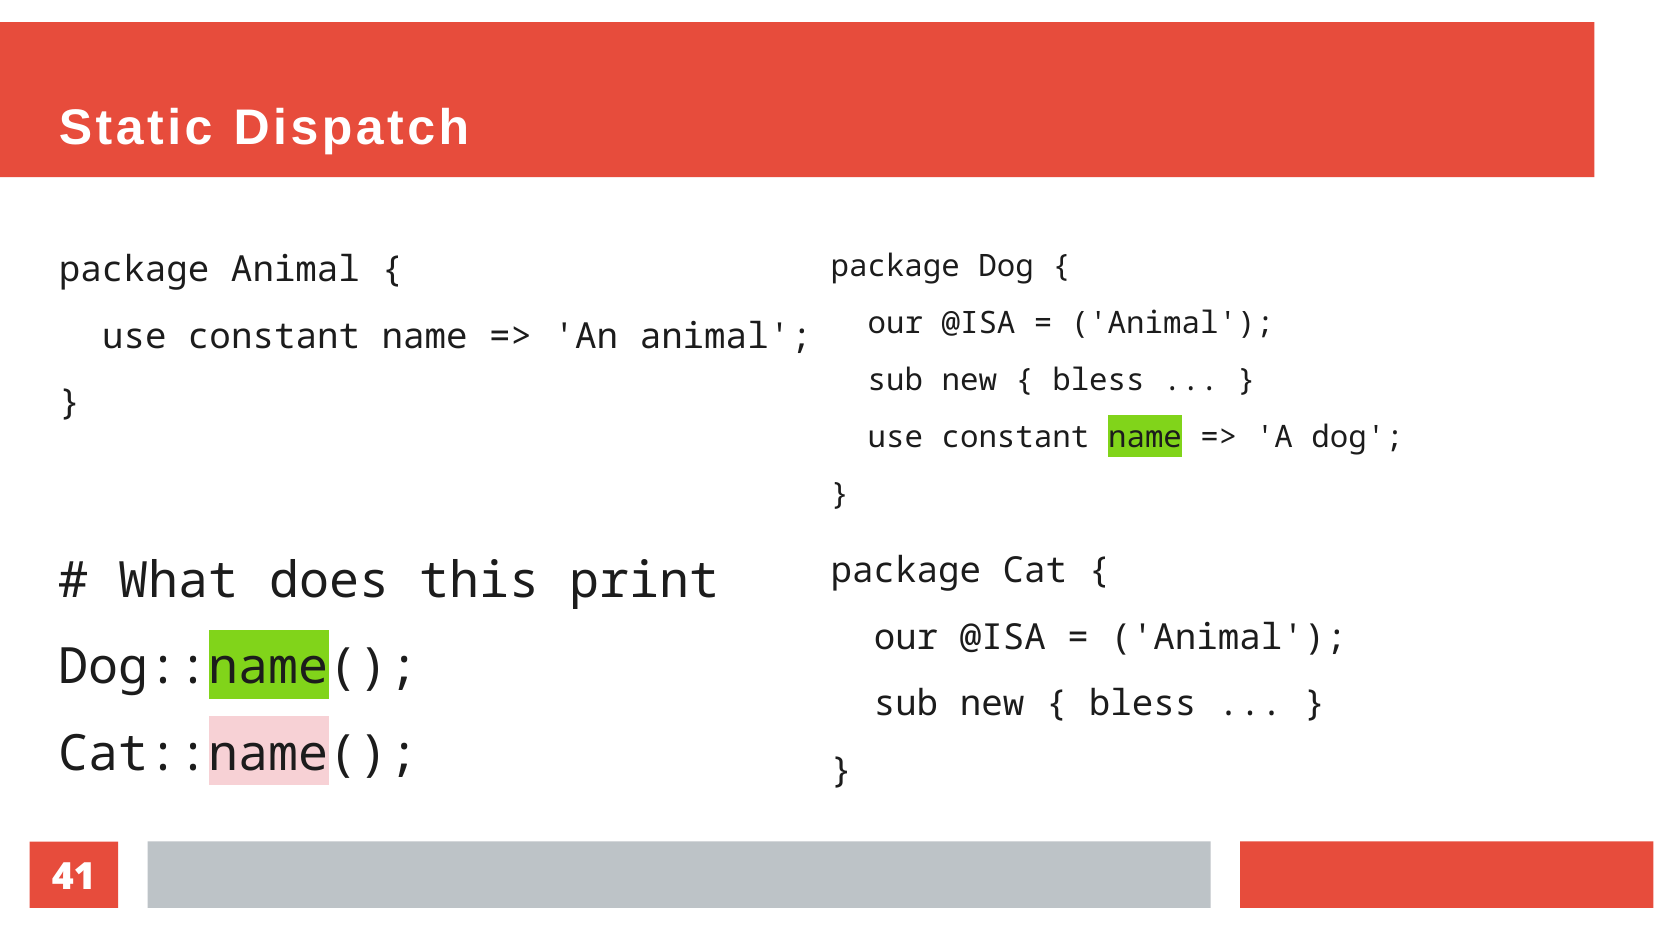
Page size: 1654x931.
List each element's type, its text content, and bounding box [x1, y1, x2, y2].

list package Cat { our @ISA = ('Animal'); sub new { bless ... } } [830, 544, 1566, 819]
list package Dog { our @ISA = ('Animal'); sub new { bless ... } use constant name => 'A dog'; } [830, 243, 1566, 519]
list package Animal { use constant name => 'An animal'; } [59, 243, 823, 519]
list # What does this print Dog::name(); Cat::name(); [59, 544, 794, 819]
title Static Dispatch [59, 44, 1595, 156]
